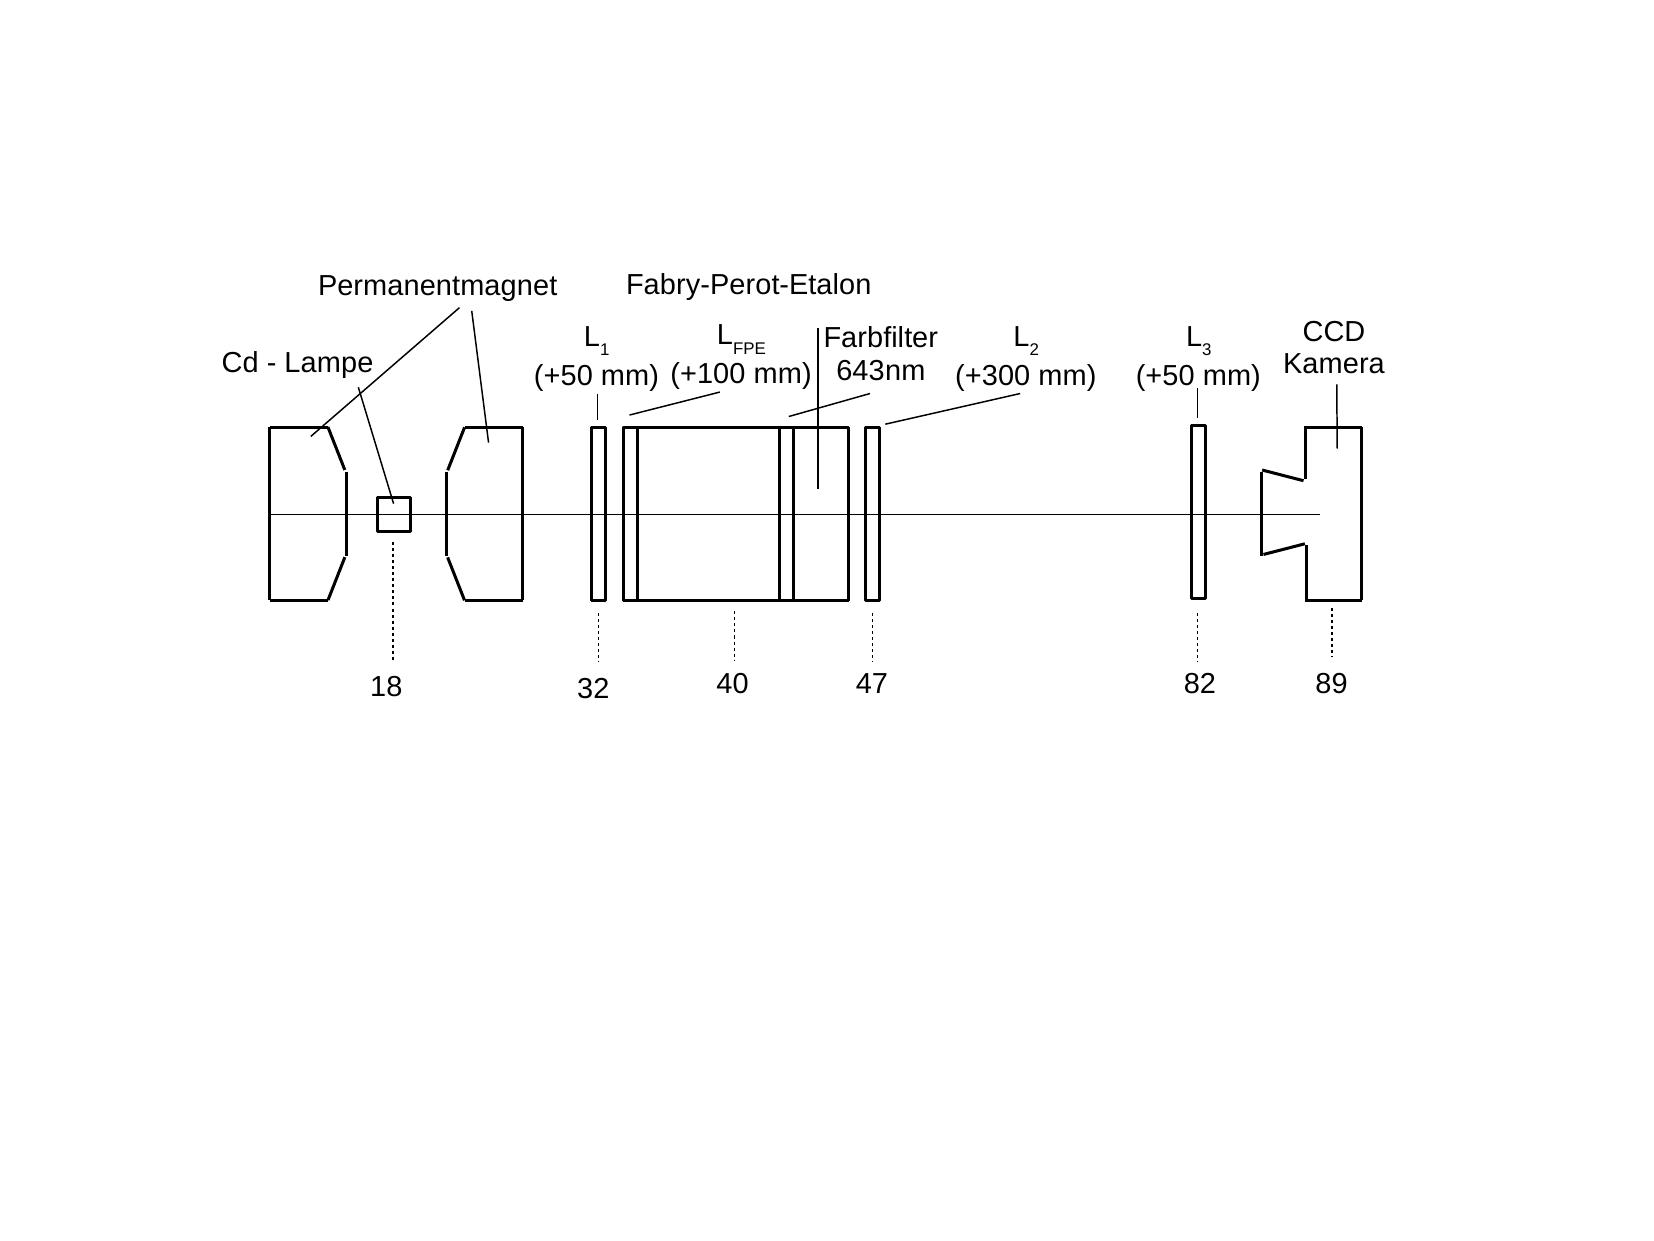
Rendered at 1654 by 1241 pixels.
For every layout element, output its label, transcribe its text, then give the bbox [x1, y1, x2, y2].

text_box Cd - Lampe [343, 396, 364, 411]
text_box 89 [1300, 660, 1363, 732]
text_box Cd - Lampe [362, 370, 390, 411]
text_box Fabry-Perot-Etalon [611, 260, 888, 332]
text_box L1 (+50 mm) [519, 312, 675, 423]
text_box Farbfilter 643nm [819, 313, 955, 419]
text_box Permanentmagnet [303, 262, 574, 334]
text_box Cd - Lampe [206, 338, 390, 411]
text_box 18 [355, 663, 418, 735]
text_box 32 [562, 664, 625, 737]
text_box L3 (+50 mm) [1121, 312, 1277, 423]
text_box LFPE (+100 mm) [655, 332, 817, 422]
text_box L2 (+300 mm) [940, 312, 1113, 423]
text_box 40 [701, 660, 764, 732]
text_box 82 [1168, 660, 1232, 732]
text_box Farbfilter 643nm [808, 332, 817, 410]
text_box 47 [841, 660, 904, 732]
text_box Farbfilter 643nm [916, 410, 955, 419]
text_box CCD Kamera [1268, 307, 1401, 412]
